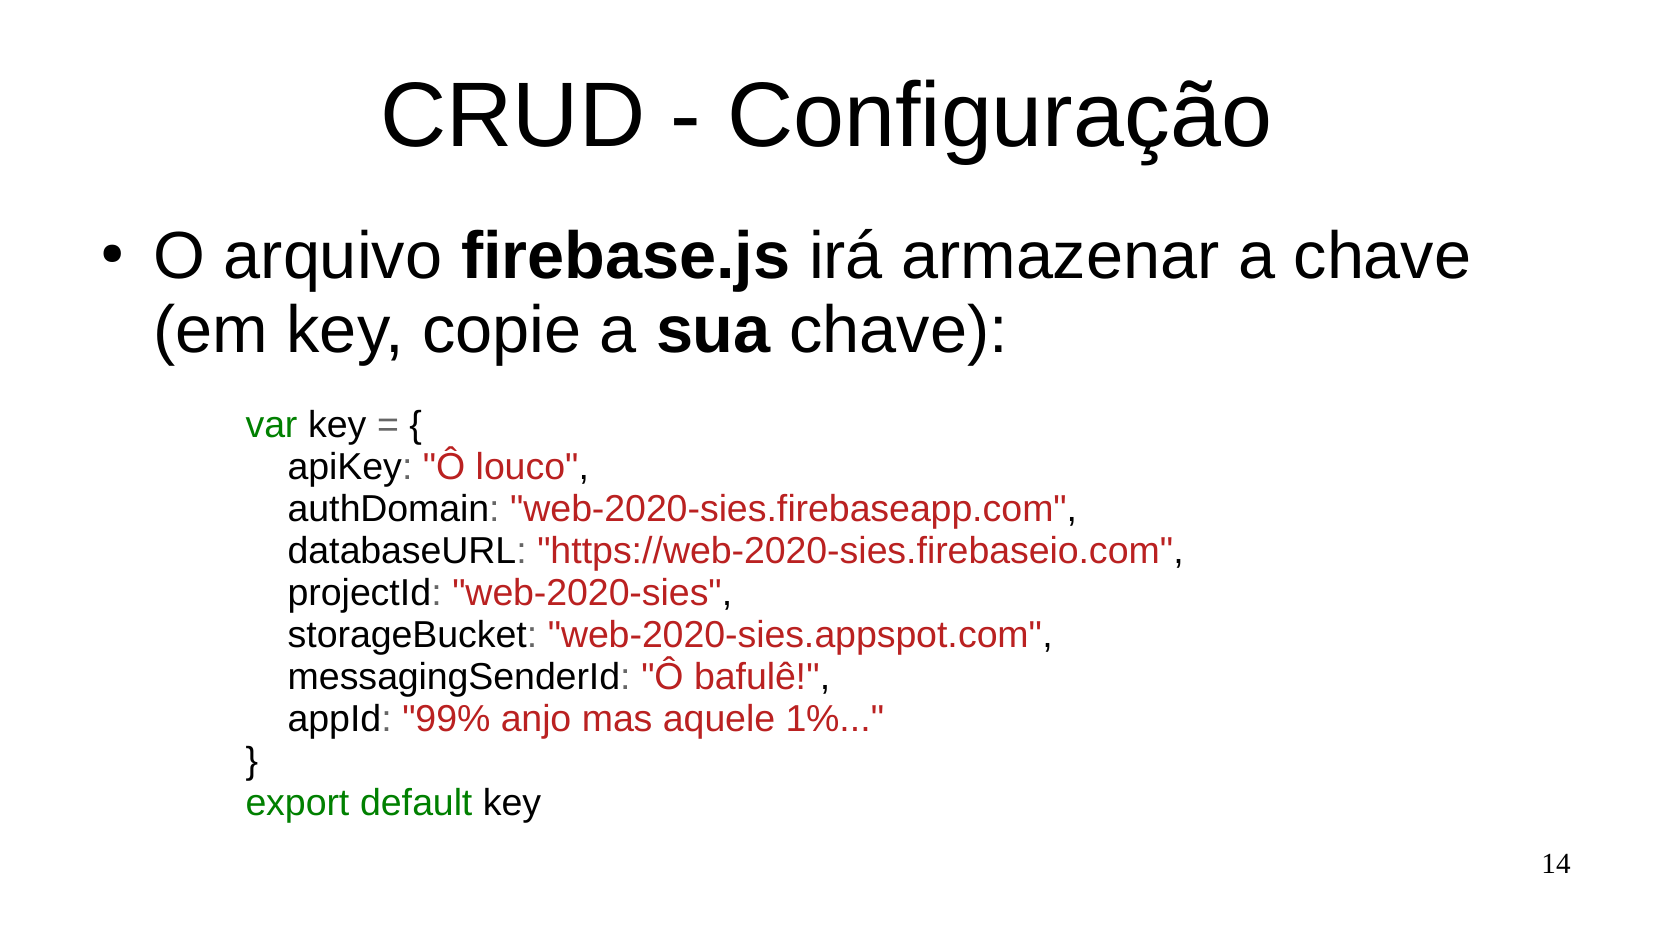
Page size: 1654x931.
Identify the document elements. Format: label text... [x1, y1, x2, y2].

list O arquivo firebase.js irá armazenar a chave (em key, copie a sua chave): [82, 217, 1571, 758]
text_box var key = { apiKey: "Ô louco", authDomain: "web-2020-sies.firebaseapp.com", databaseURL: "https://web-2020-sies.firebaseio.com", projectId: "web-2020-sies", storageBucket: "web-2020-sies.appspot.com", messagingSenderId: "Ô bafulê!", appId: "99% anjo mas aquele 1%..." } export default key [230, 396, 1414, 832]
title CRUD - Configuração [82, 37, 1571, 193]
